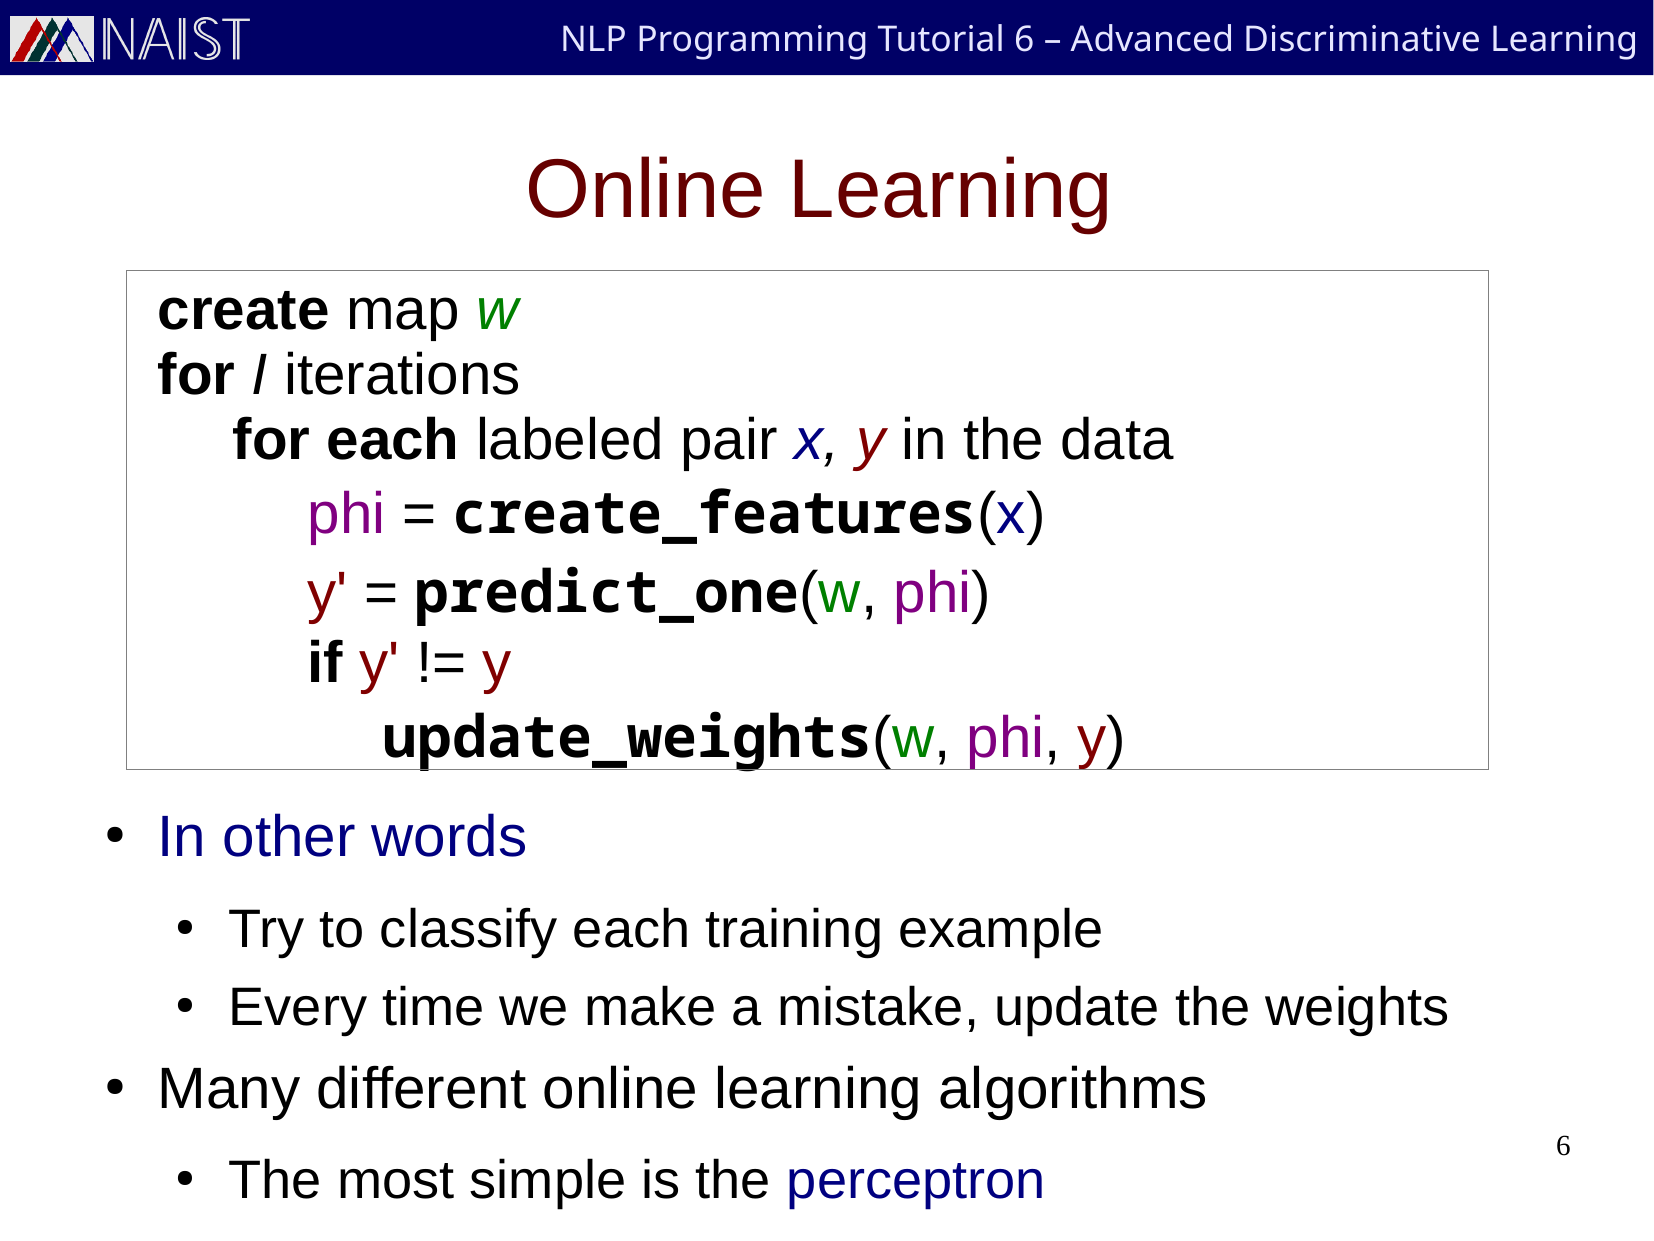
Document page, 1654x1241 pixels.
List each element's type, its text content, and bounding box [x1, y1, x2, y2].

list create map w for I iterations for each labeled pair x, y in the data phi = create_features(x) y' = predict_one(w, phi) if y' != y update_weights(w, phi, y) In other words Try to classify each training example Every time we make a mistake, update the weights Many different online learning algorithms The most simple is the perceptron [86, 276, 1576, 1201]
list create map w for I iterations for each labeled pair x, y in the data phi = create_features(x) y' = predict_one(w, phi) if y' != y update_weights(w, phi, y) In other words Try to classify each training example Every time we make a mistake, update the weights Many different online learning algorithms The most simple is the perceptron [127, 276, 1488, 769]
title Online Learning [75, 92, 1564, 285]
picture [10, 16, 94, 62]
picture [102, 17, 251, 60]
title Online Learning [127, 271, 1488, 276]
